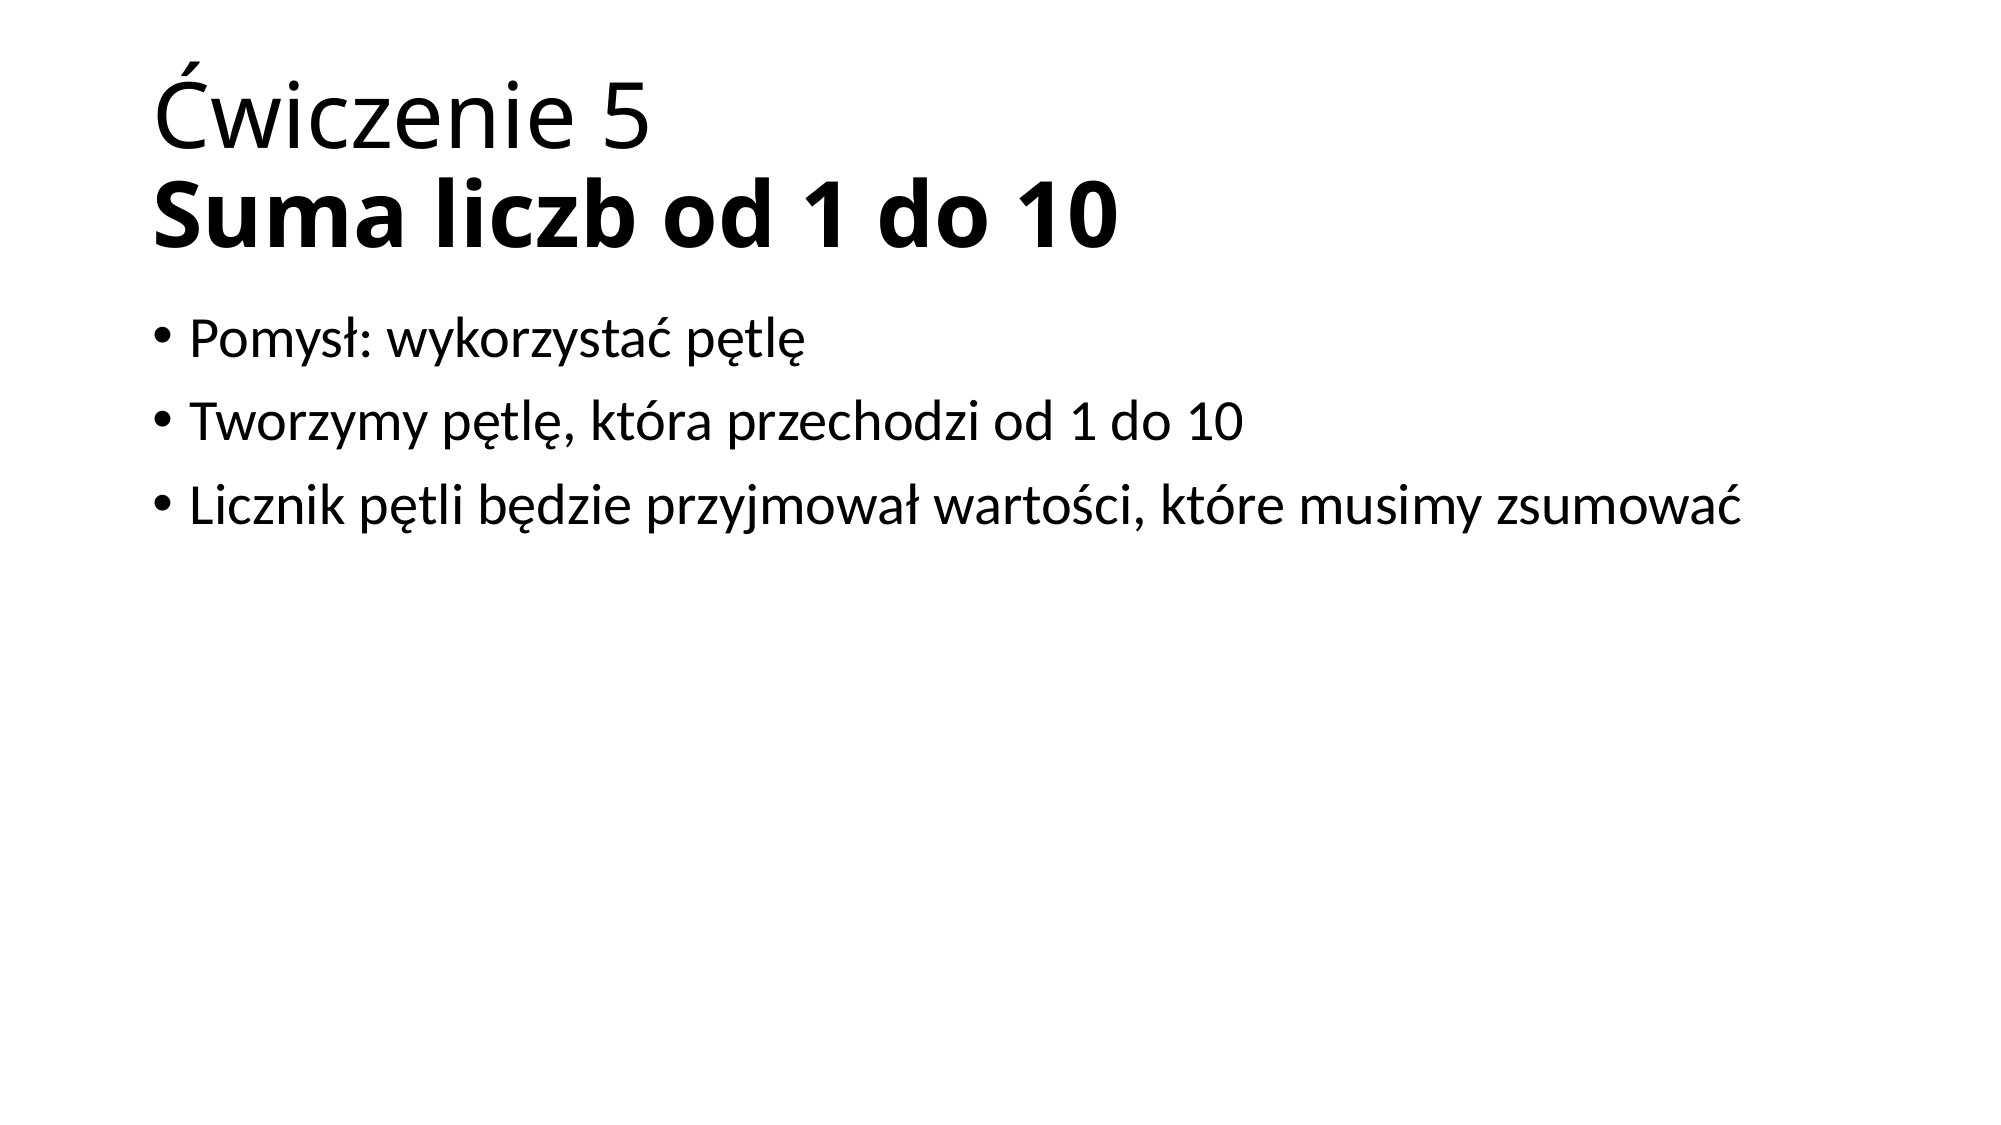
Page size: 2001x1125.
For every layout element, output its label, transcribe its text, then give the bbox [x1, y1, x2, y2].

list Pomysł: wykorzystać pętlę Tworzymy pętlę, która przechodzi od 1 do 10 Licznik pętli będzie przyjmował wartości, które musimy zsumować [137, 299, 1863, 1014]
title Ćwiczenie 5 Suma liczb od 1 do 10 [137, 59, 1863, 278]
